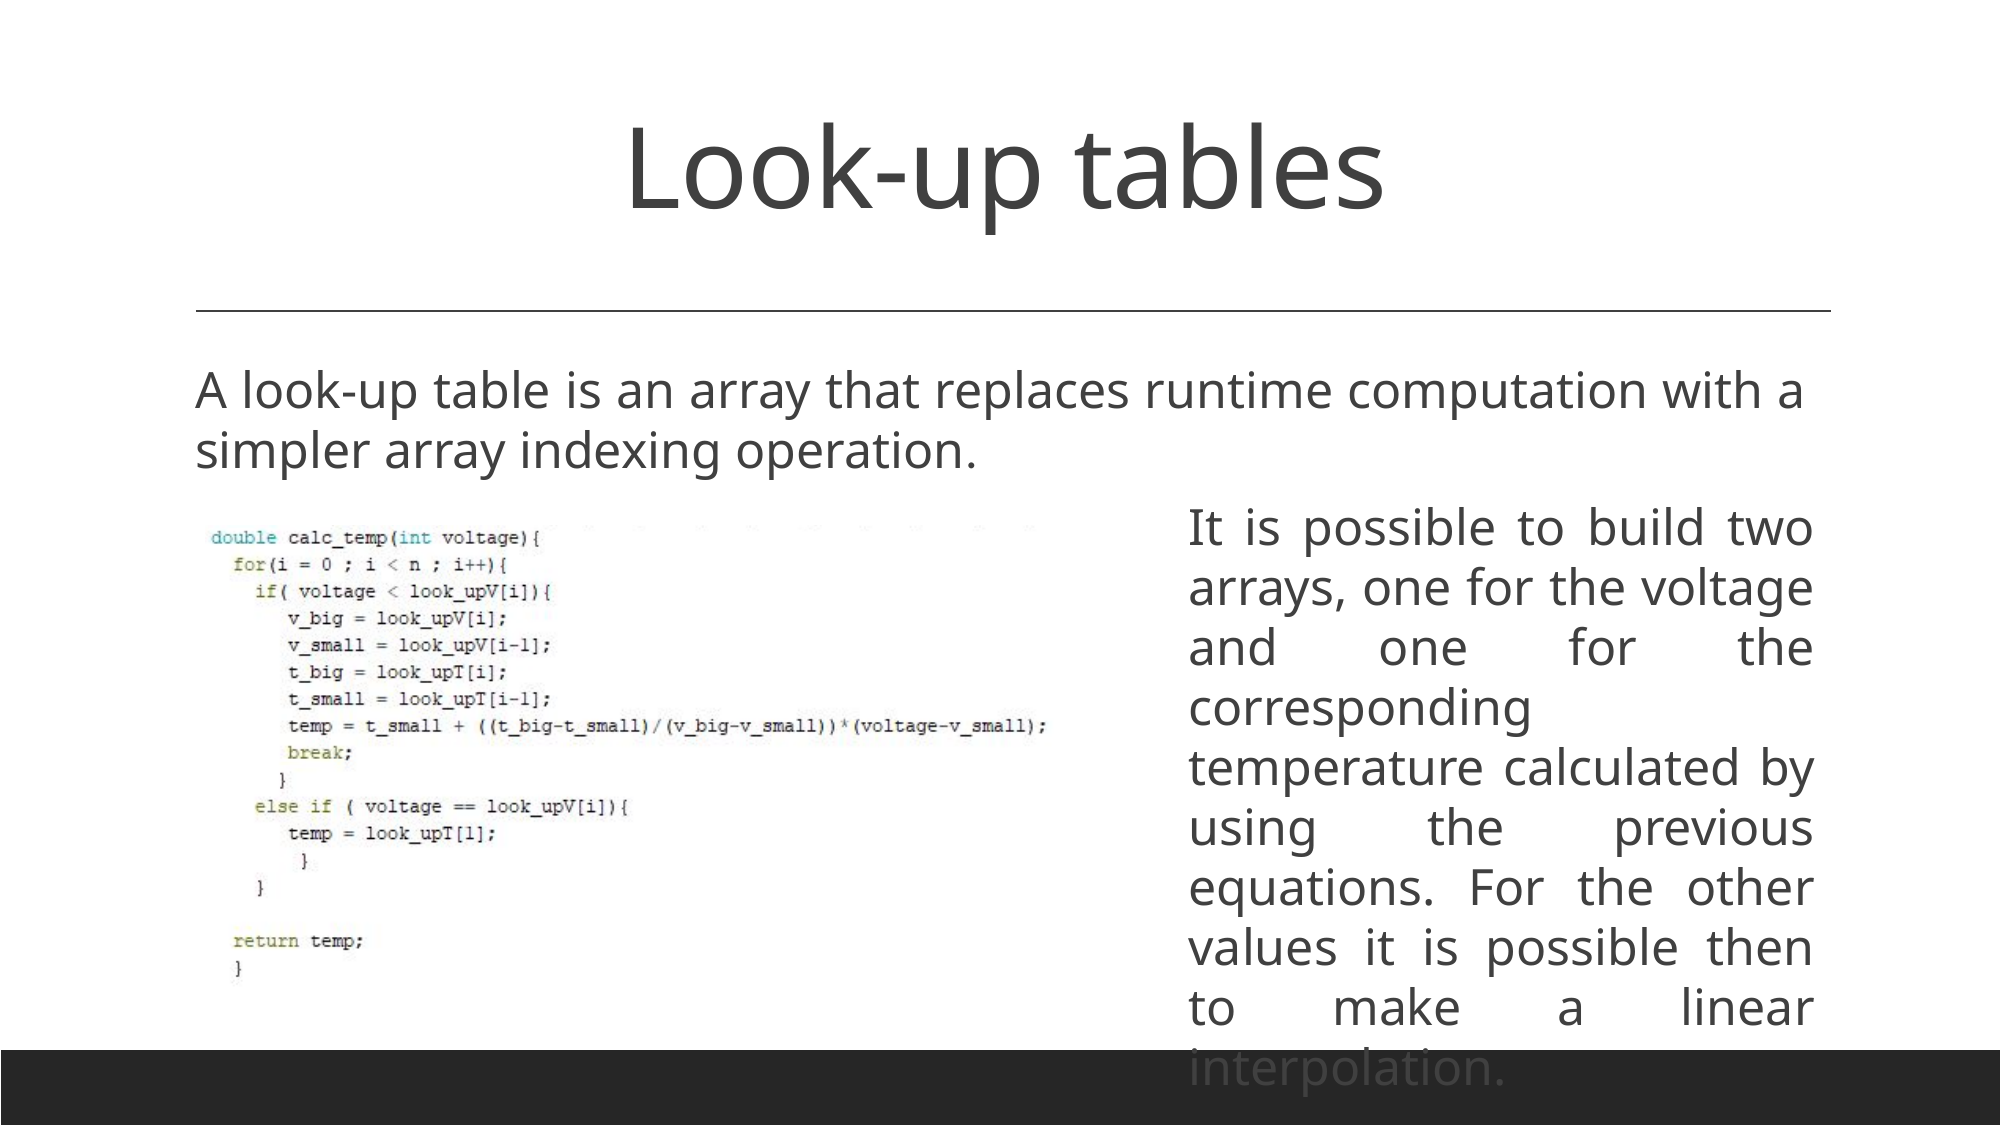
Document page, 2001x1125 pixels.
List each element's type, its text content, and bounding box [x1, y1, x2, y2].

text_box A look-up table is an array that replaces runtime computation with a simpler array indexing operation. [180, 351, 1831, 488]
text_box It is possible to build two arrays, one for the voltage and one for the corresponding temperature calculated by using the previous equations. For the other values it is possible then to make a linear interpolation. [1173, 487, 1831, 988]
picture [205, 525, 1054, 1004]
title Look-up tables [180, 0, 1831, 238]
